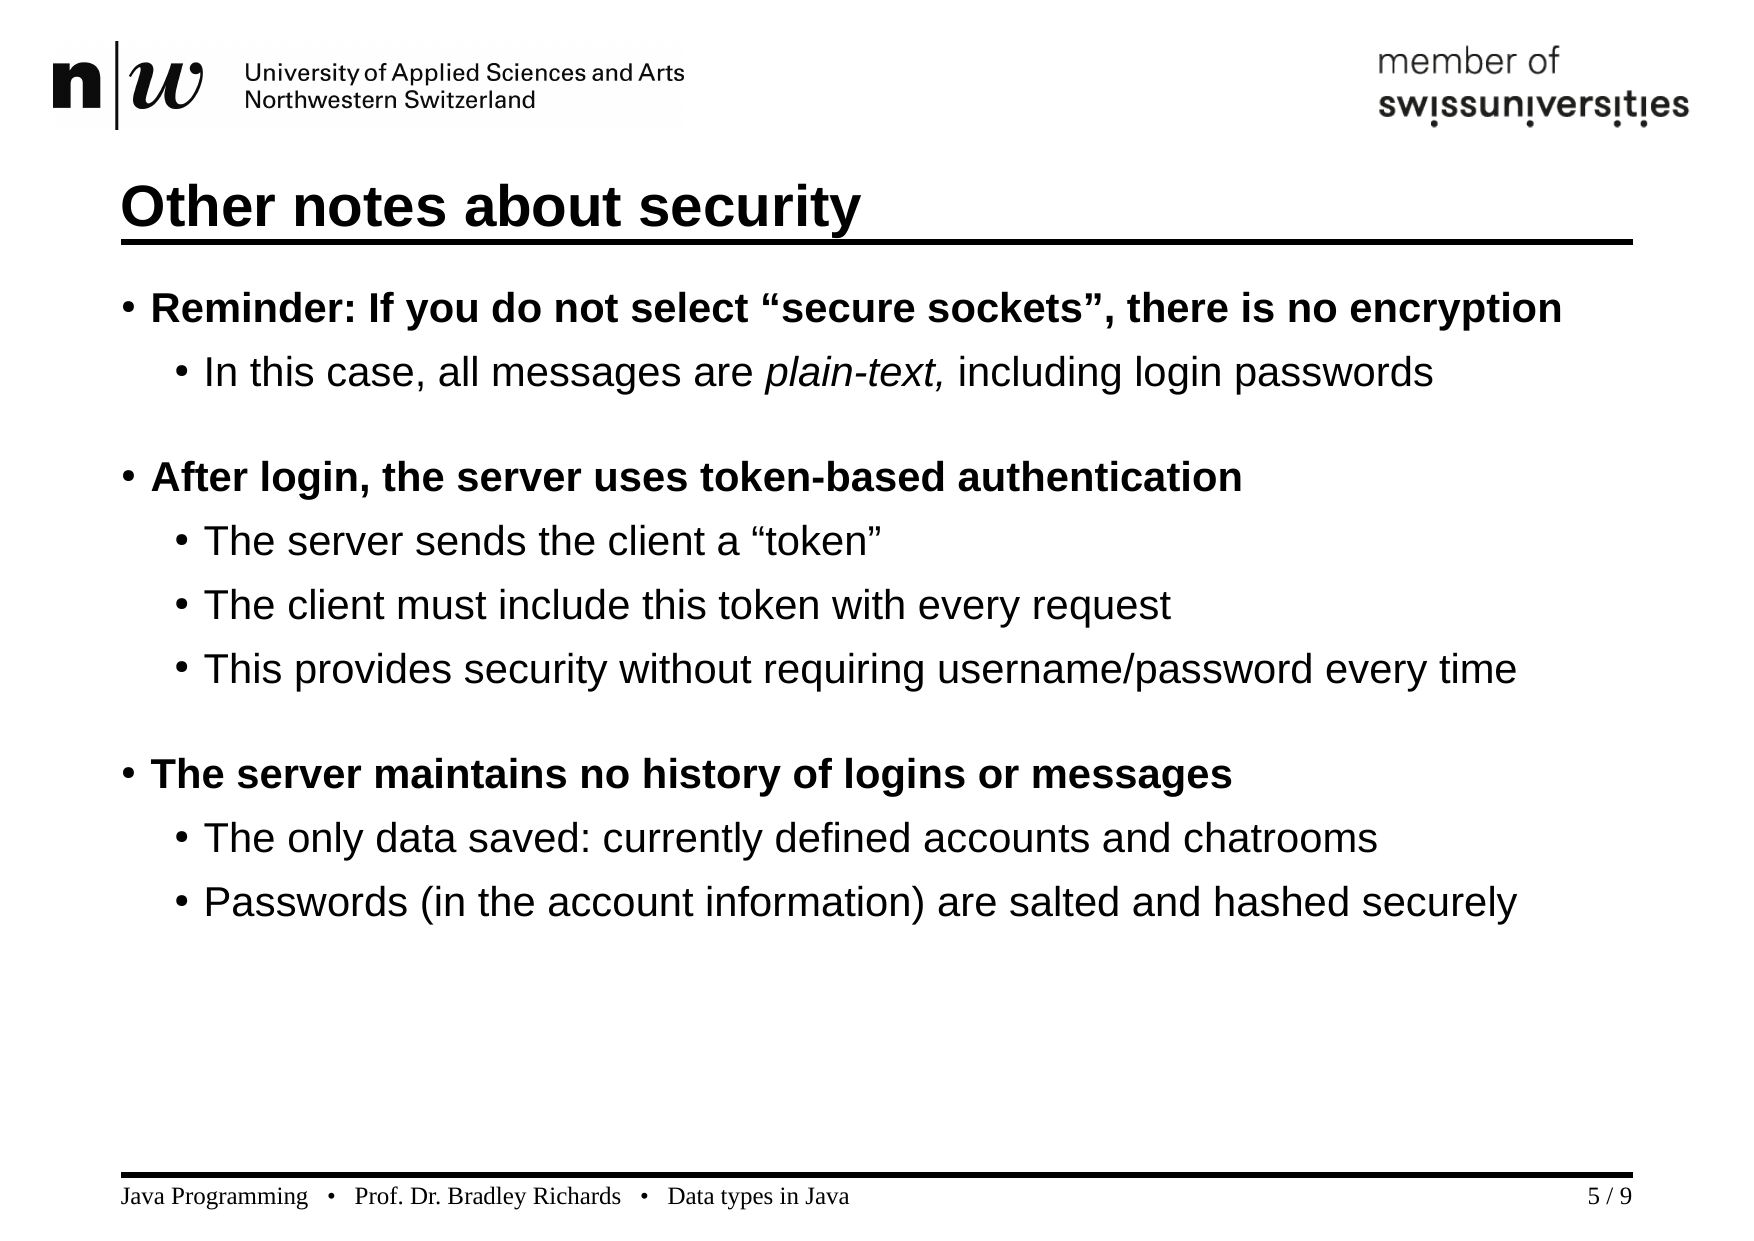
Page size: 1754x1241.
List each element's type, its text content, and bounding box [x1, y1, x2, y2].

title Other notes about security [120, 173, 1633, 239]
picture [1376, 41, 1692, 130]
picture [53, 41, 684, 130]
list Reminder: If you do not select “secure sockets”, there is no encryption In this case, all messages are plain-text, including login passwords After login, the server uses token-based authentication The server sends the client a “token” The client must include this token with every request This provides security without requiring username/password every time The server maintains no history of logins or messages The only data saved: currently defined accounts and chatrooms Passwords (in the account information) are salted and hashed securely [121, 277, 1633, 1112]
